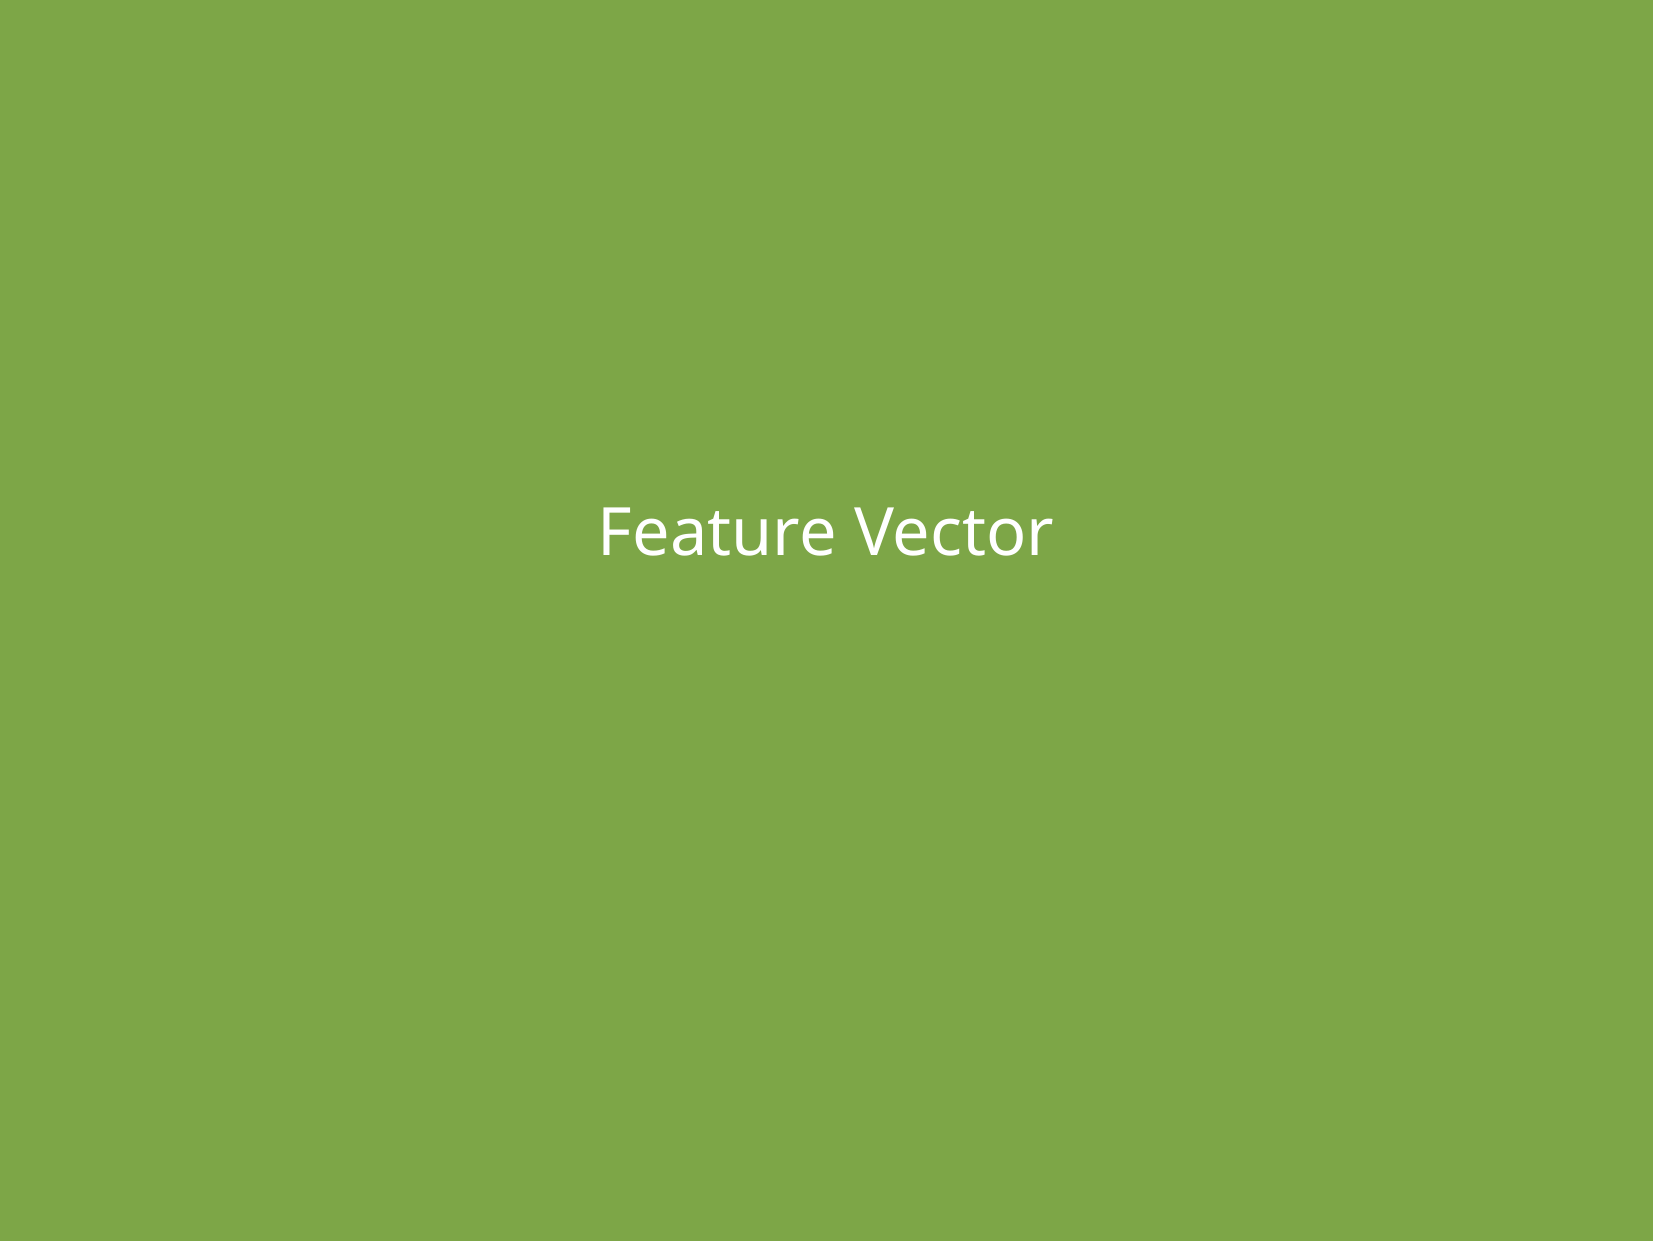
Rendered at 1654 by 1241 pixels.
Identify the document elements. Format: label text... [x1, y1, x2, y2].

subtitle Feature Vector [82, 49, 1571, 1010]
